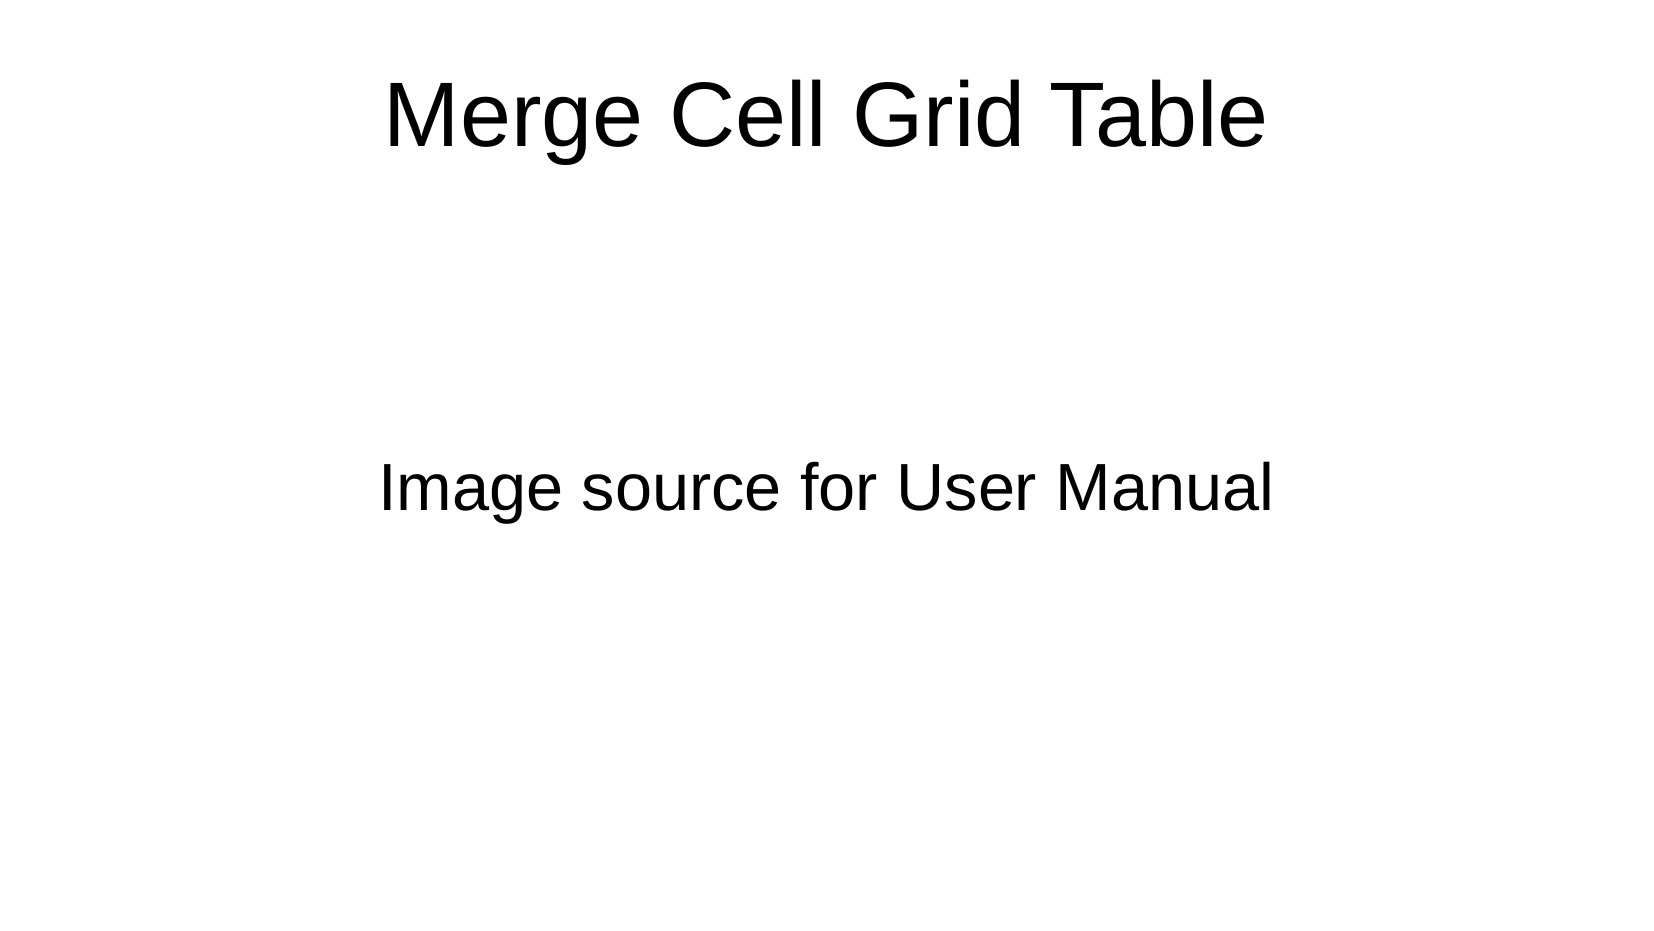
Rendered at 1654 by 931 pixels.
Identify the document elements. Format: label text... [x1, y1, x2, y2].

subtitle Image source for User Manual [82, 217, 1571, 758]
title Merge Cell Grid Table [82, 37, 1571, 193]
